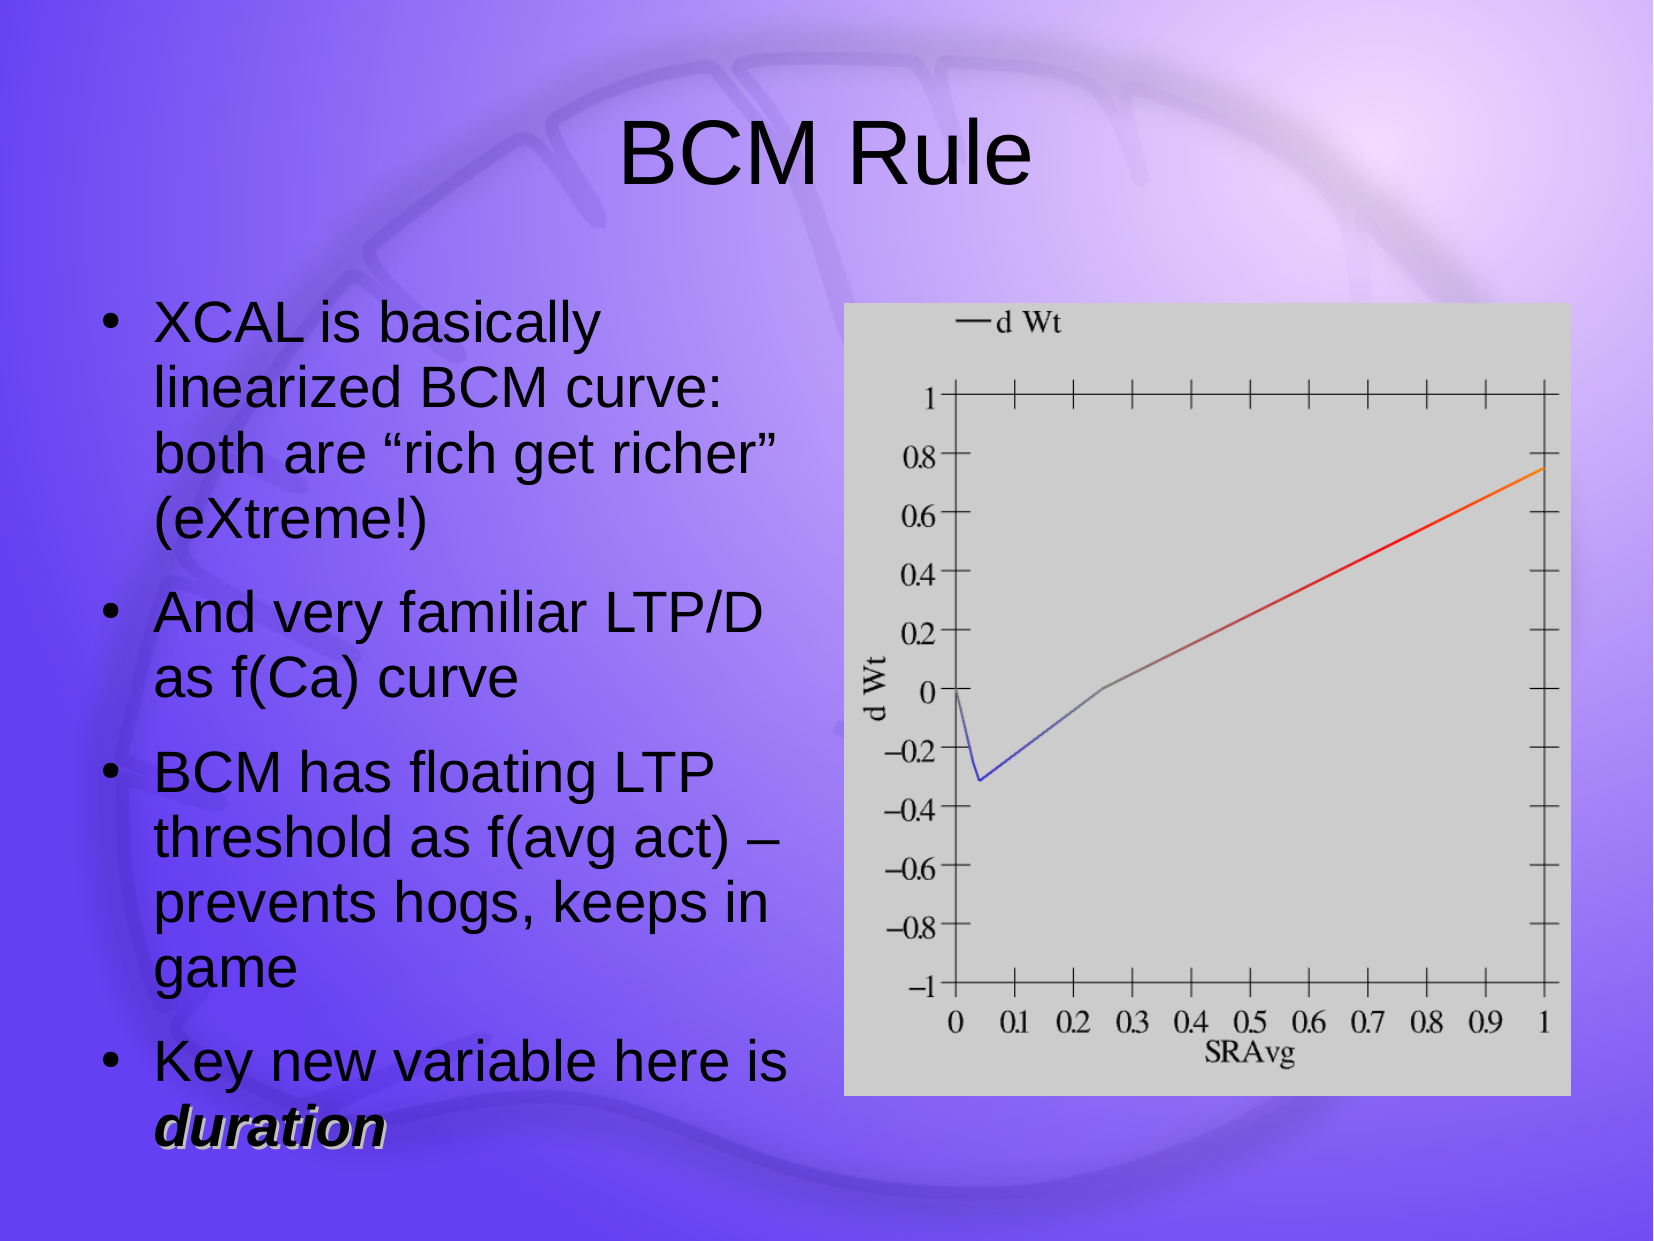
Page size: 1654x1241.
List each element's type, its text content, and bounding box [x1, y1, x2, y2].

picture [0, 0, 1654, 1241]
list XCAL is basically linearized BCM curve: both are “rich get richer” (eXtreme!) And very familiar LTP/D as f(Ca) curve BCM has floating LTP threshold as f(avg act) – prevents hogs, keeps in game Key new variable here is duration [82, 290, 809, 1160]
title BCM Rule [82, 49, 1571, 257]
